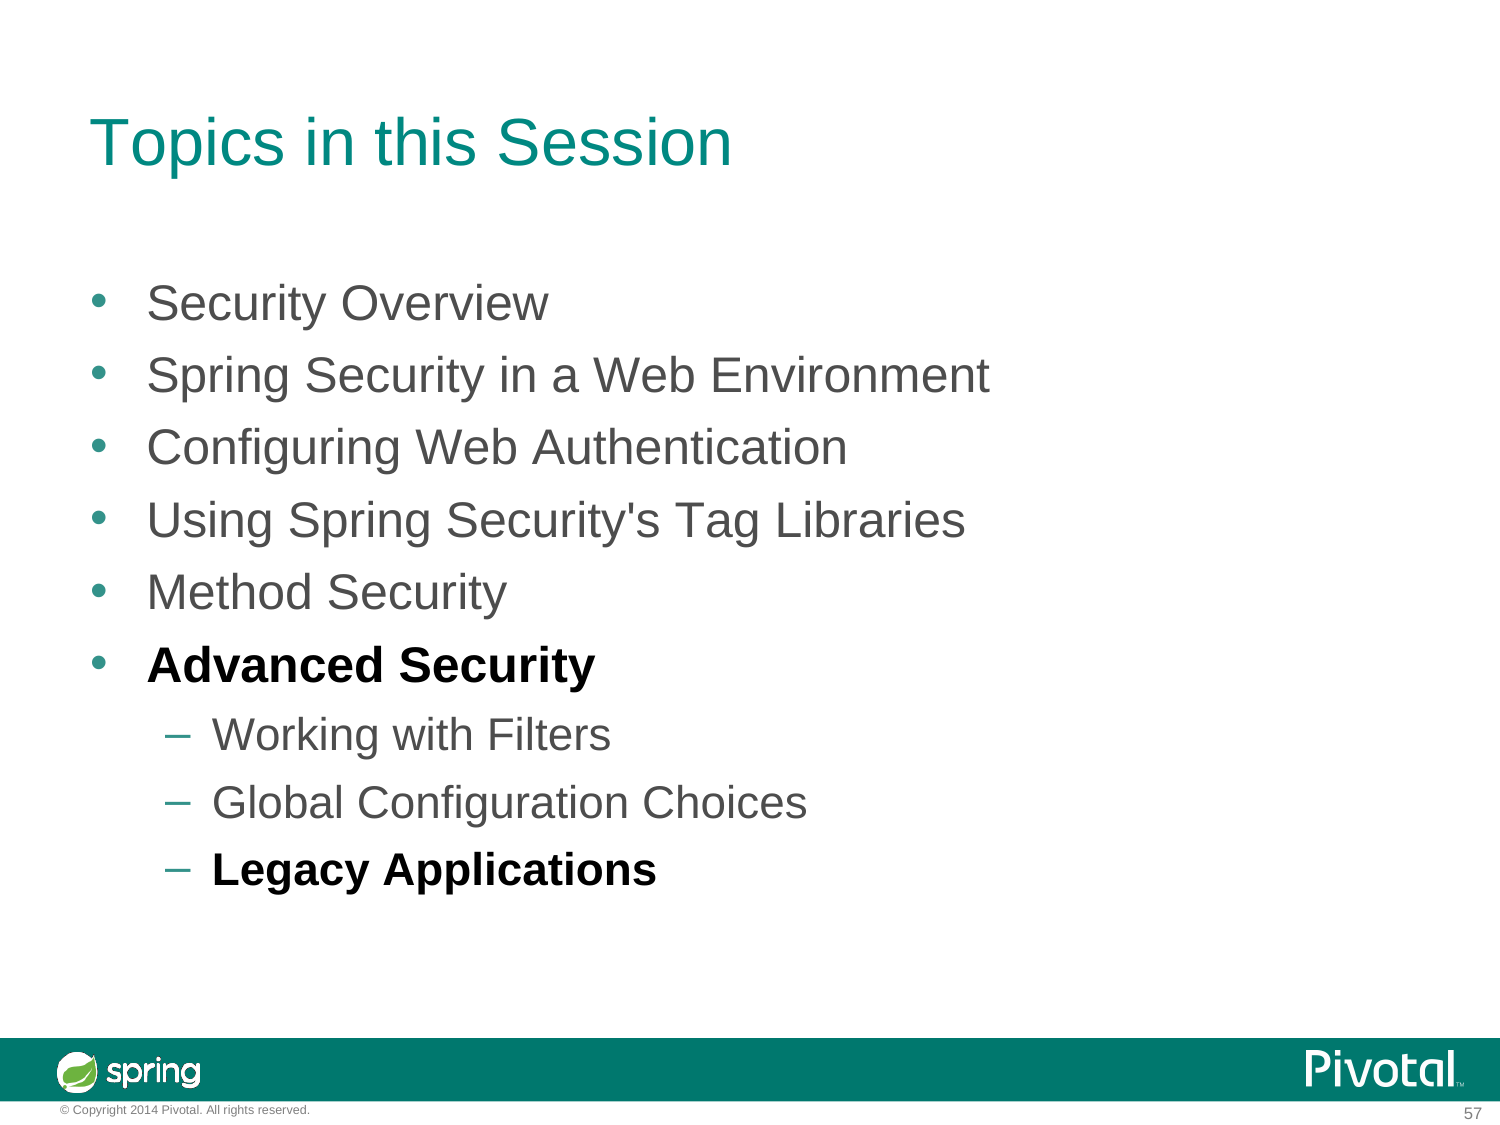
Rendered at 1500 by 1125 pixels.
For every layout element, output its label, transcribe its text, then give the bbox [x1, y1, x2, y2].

picture [1306, 1050, 1464, 1087]
title Topics in this Session [75, 91, 1426, 187]
picture [32, 1041, 210, 1103]
list Security Overview Spring Security in a Web Environment Configuring Web Authentication Using Spring Security's Tag Libraries Method Security Advanced Security Working with Filters Global Configuration Choices Legacy Applications [75, 262, 1426, 1005]
